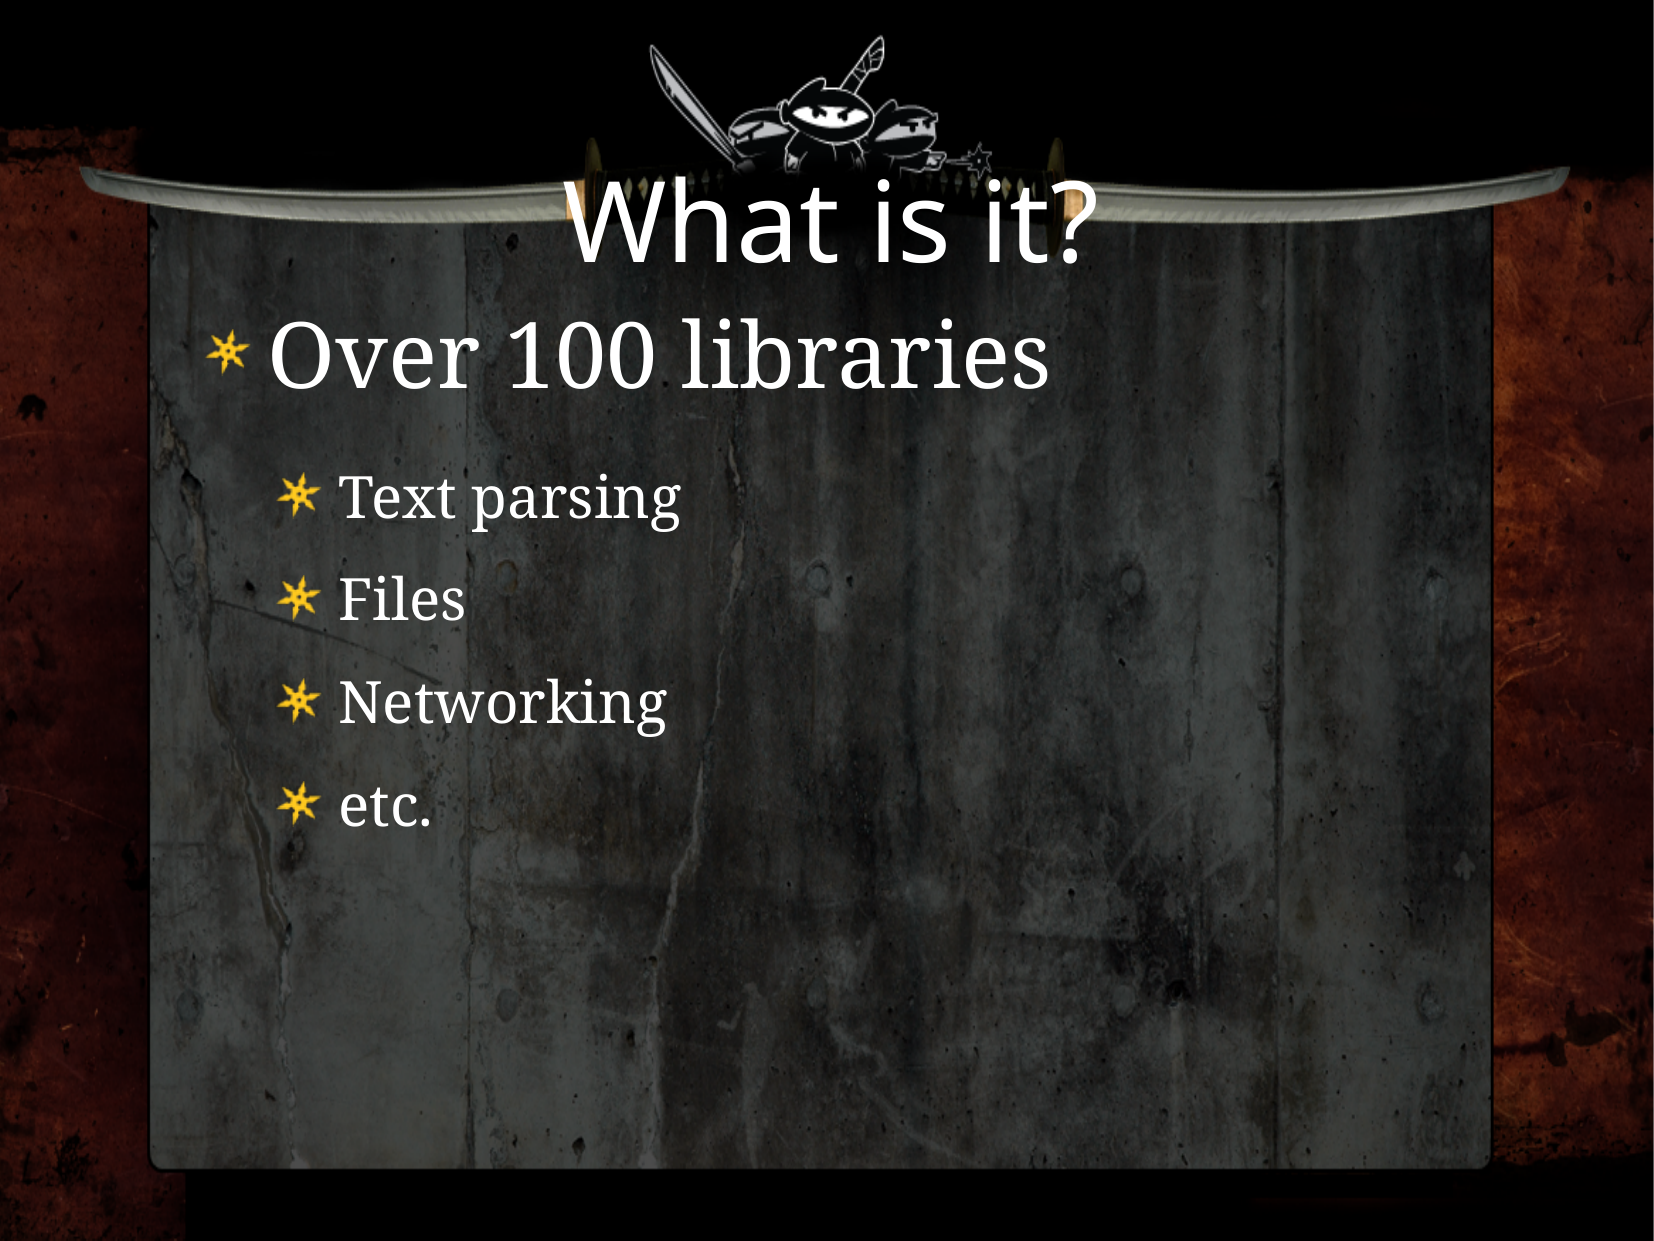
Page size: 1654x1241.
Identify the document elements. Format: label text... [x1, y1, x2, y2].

title What is it? [86, 154, 1576, 284]
picture [0, 0, 1654, 1241]
list Over 100 libraries Text parsing Files Networking etc. [187, 290, 1501, 1109]
